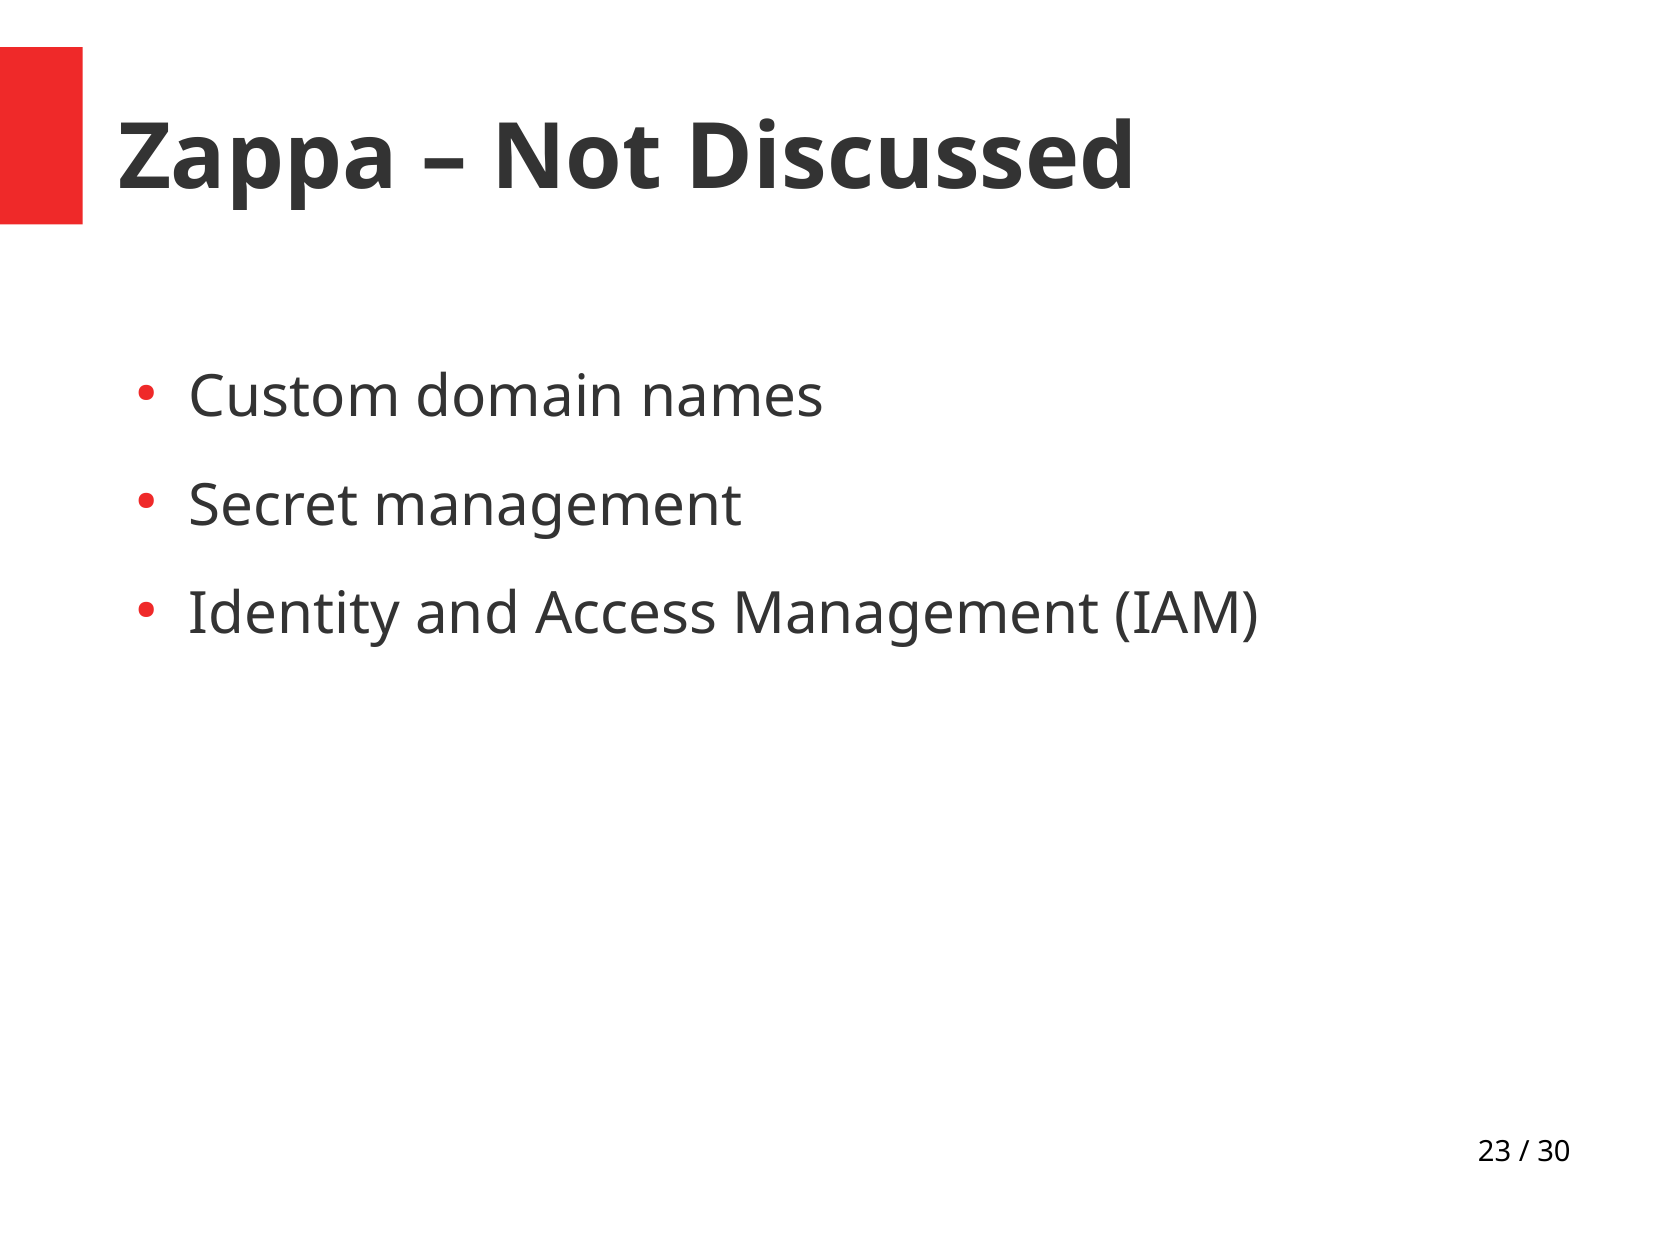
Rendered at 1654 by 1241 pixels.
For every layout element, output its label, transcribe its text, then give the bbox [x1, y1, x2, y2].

list Custom domain names Secret management Identity and Access Management (IAM) [118, 354, 1536, 1074]
title Zappa – Not Discussed [118, 49, 1571, 257]
